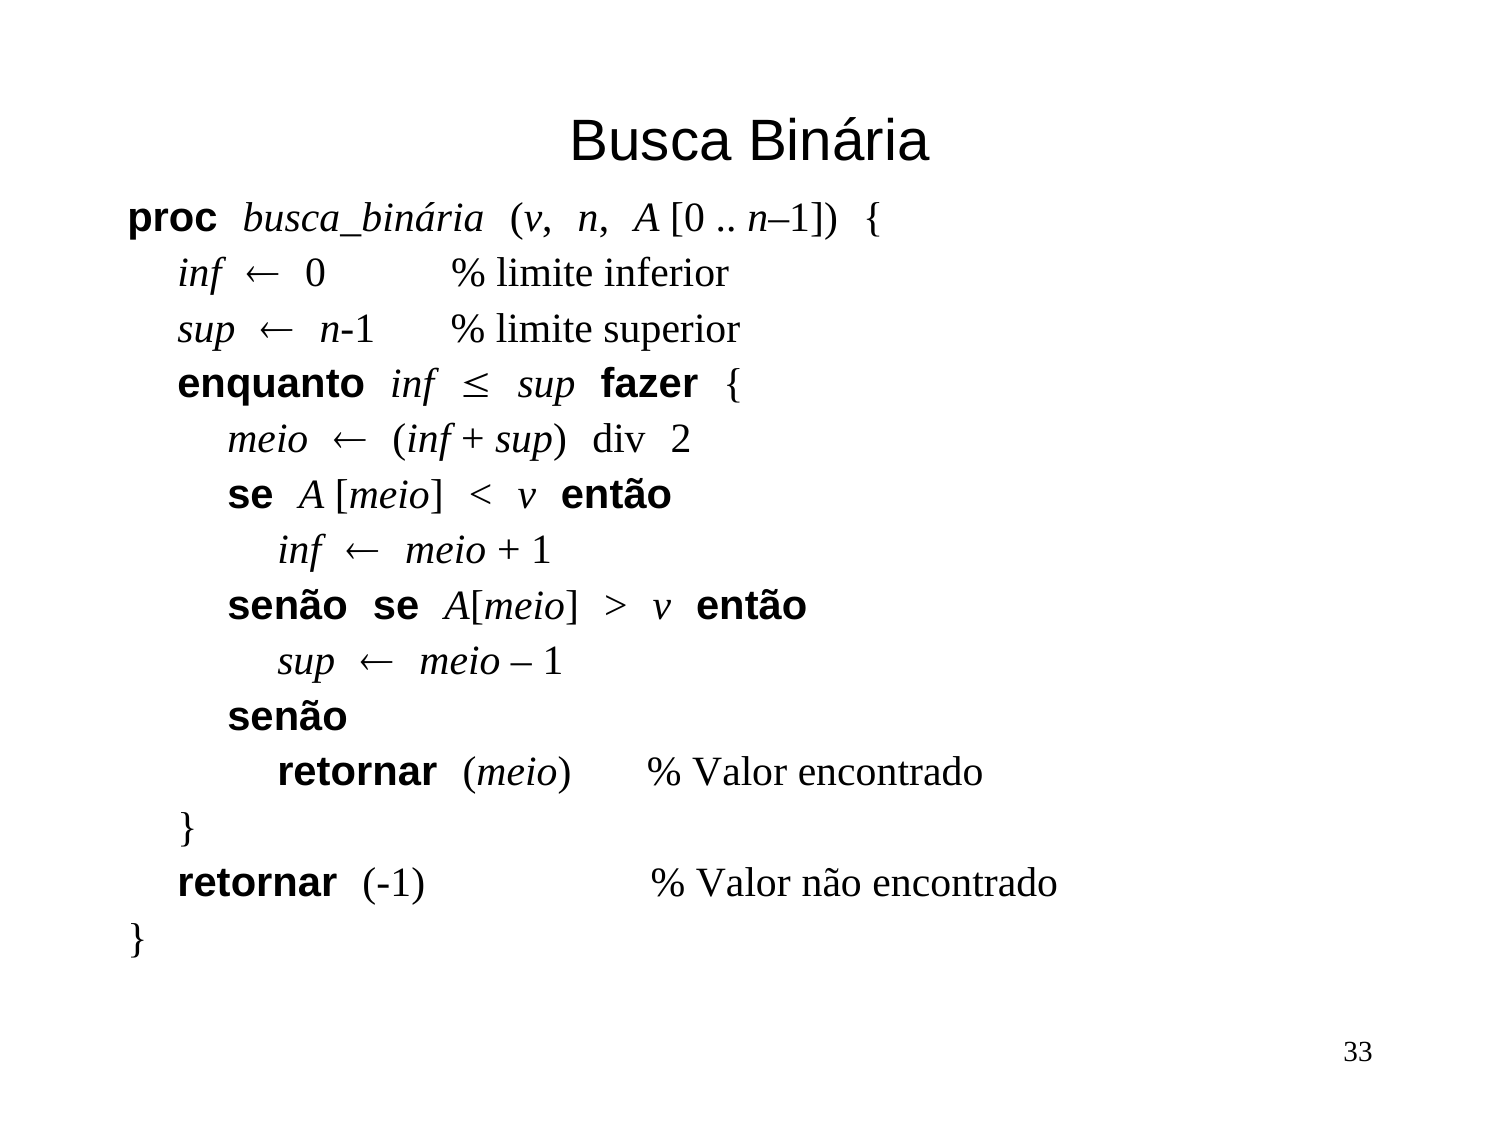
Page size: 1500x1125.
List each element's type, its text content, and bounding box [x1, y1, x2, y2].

title Busca Binária [112, 99, 1388, 175]
list proc busca_binária (v, n, A [0 .. n–1]) { inf  0 % limite inferior sup  n-1 % limite superior enquanto inf  sup fazer { meio  (inf + sup) div 2 se A [meio] < v então inf  meio + 1 senão se A[meio] > v então sup  meio – 1 senão retornar (meio) % Valor encontrado } retornar (-1) % Valor não encontrado } [112, 187, 1388, 1000]
